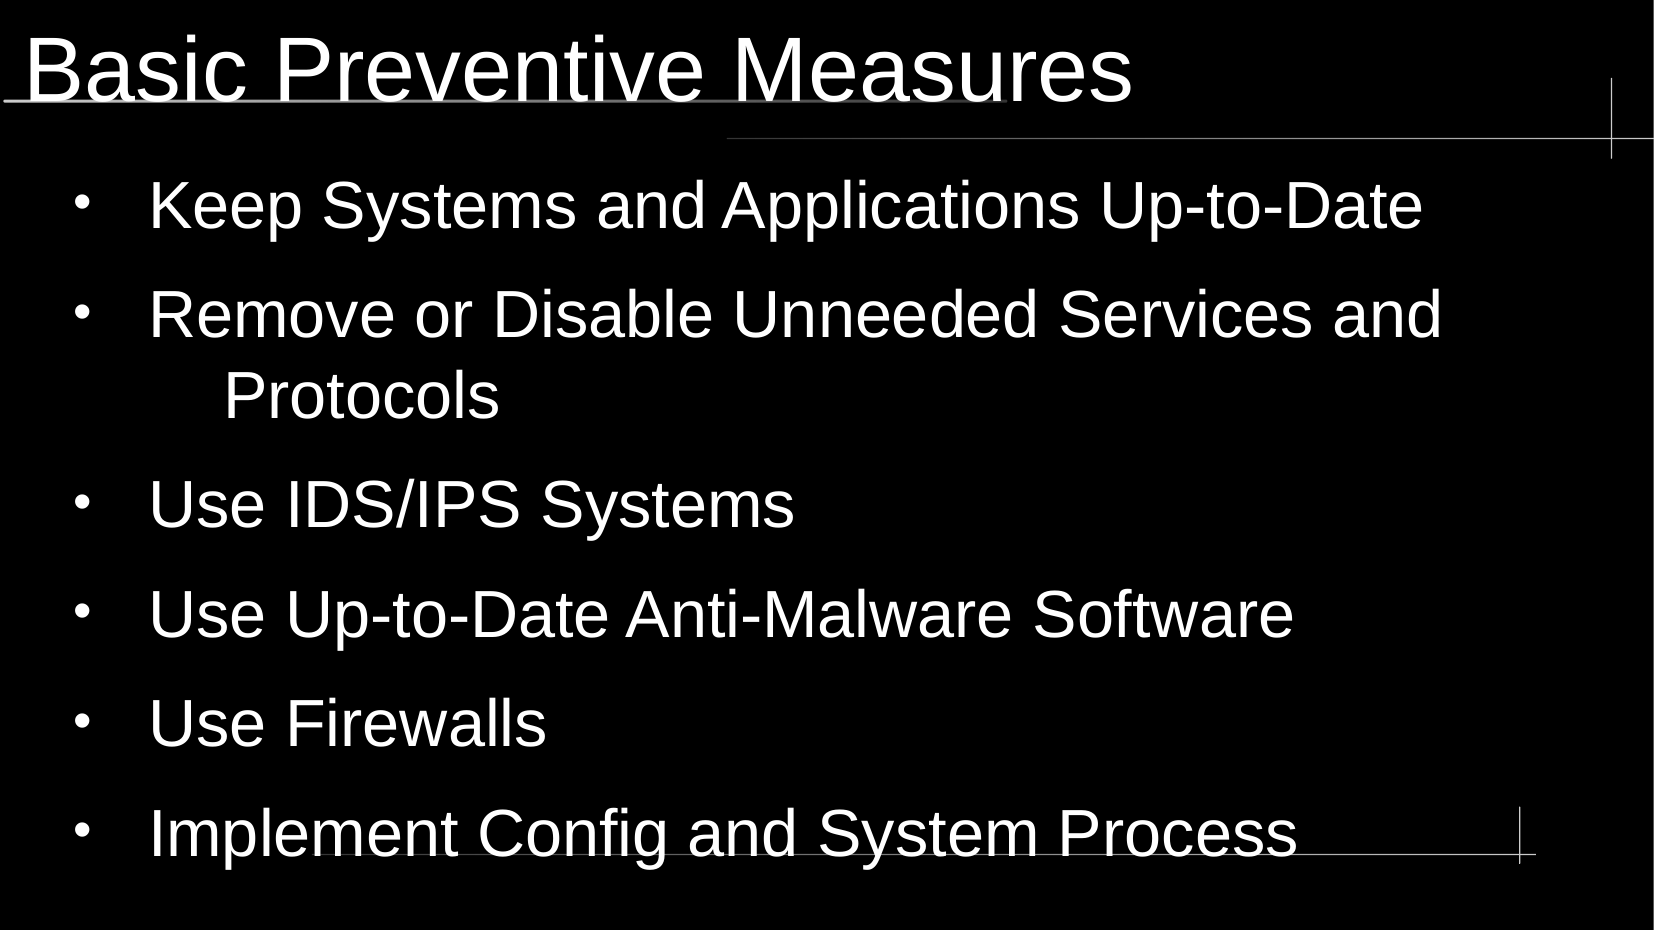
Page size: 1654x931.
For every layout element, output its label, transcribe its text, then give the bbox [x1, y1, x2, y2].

title Basic Preventive Measures [23, 9, 1589, 121]
list Keep Systems and Applications Up-to-Date Remove or Disable Unneeded Services and Protocols Use IDS/IPS Systems Use Up-to-Date Anti-Malware Software Use Firewalls Implement Config and System Process [73, 161, 1562, 931]
